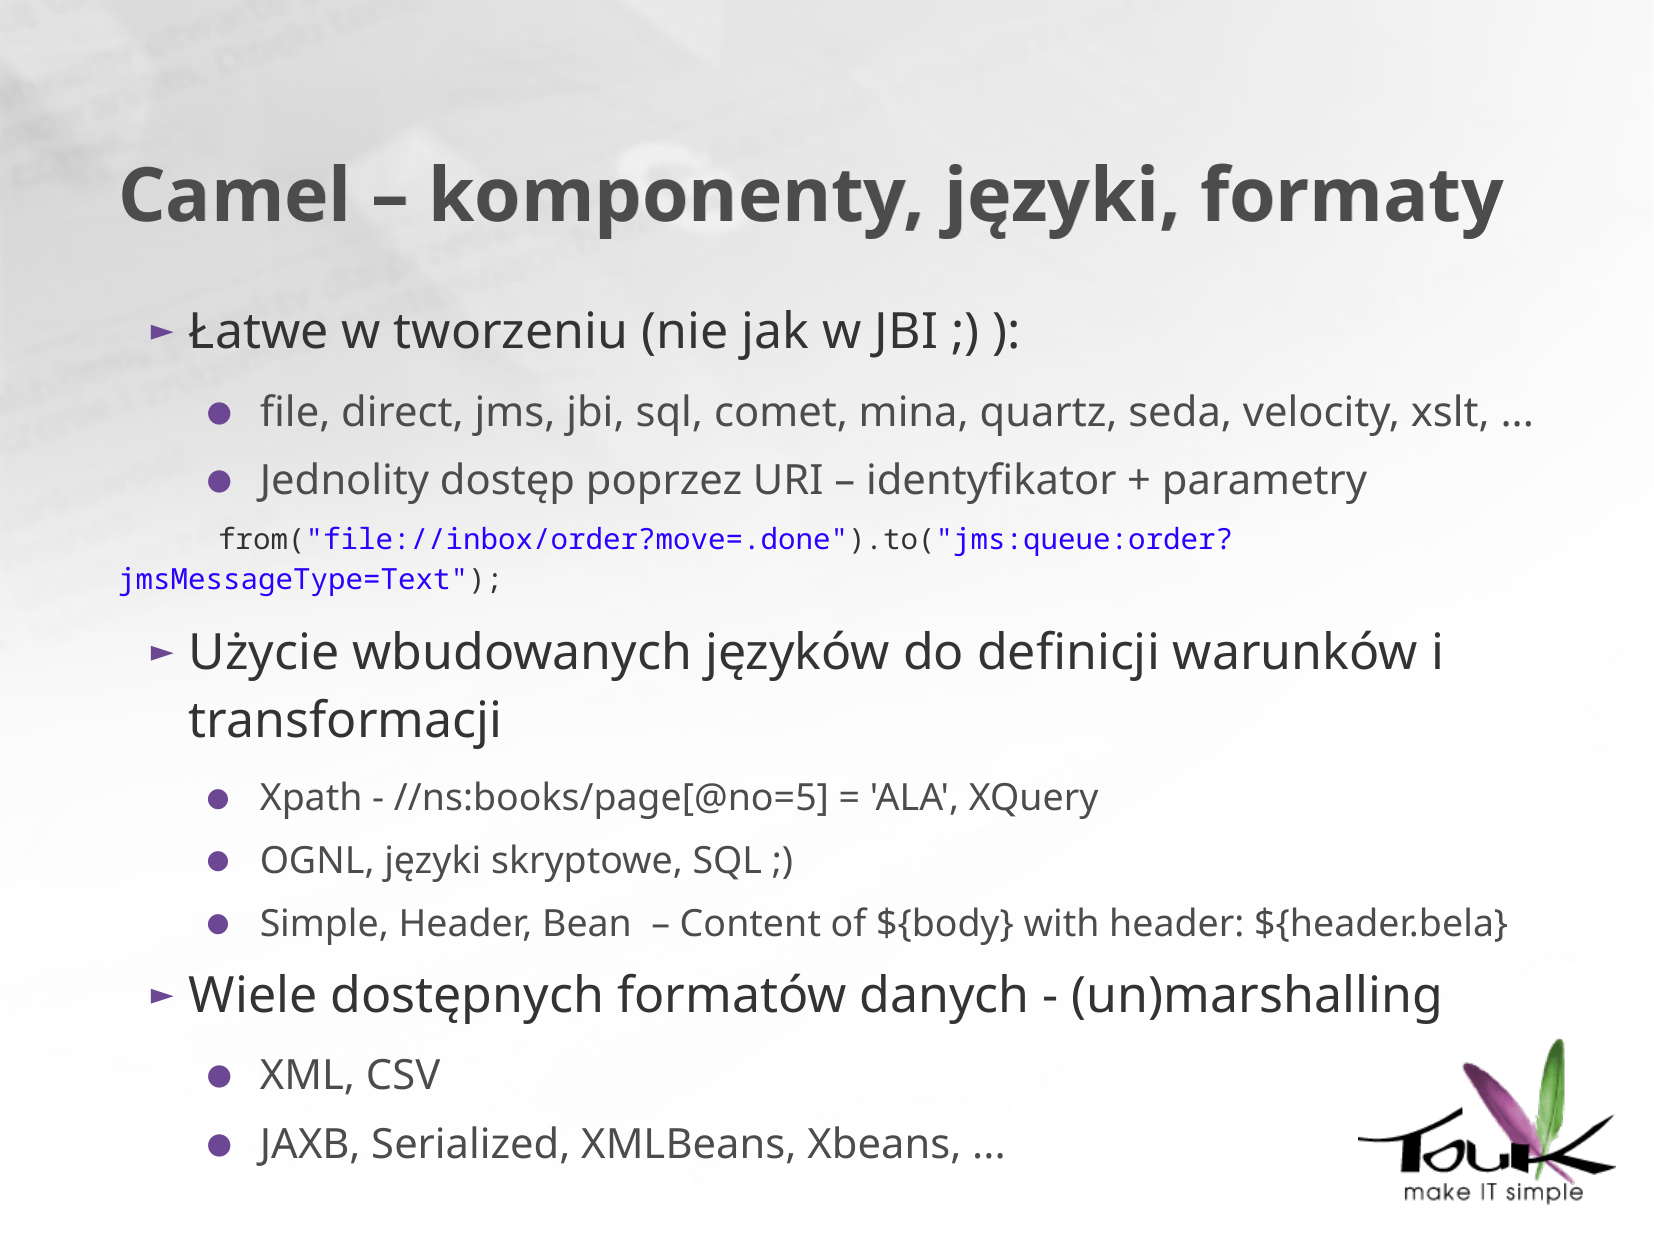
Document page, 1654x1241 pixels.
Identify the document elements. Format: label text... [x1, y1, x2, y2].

list Łatwe w tworzeniu (nie jak w JBI ;) ): file, direct, jms, jbi, sql, comet, mina, quartz, seda, velocity, xslt, ... Jednolity dostęp poprzez URI – identyfikator + parametry from("file://inbox/order?move=.done").to("jms:queue:order?jmsMessageType=Text"); Użycie wbudowanych języków do definicji warunków i transformacji Xpath - //ns:books/page[@no=5] = 'ALA', XQuery OGNL, języki skryptowe, SQL ;) Simple, Header, Bean – Content of ${body} with header: ${header.bela} Wiele dostępnych formatów danych - (un)marshalling XML, CSV JAXB, Serialized, XMLBeans, Xbeans, ... [118, 295, 1536, 1241]
picture [0, 0, 1654, 1241]
title Camel – komponenty, języki, formaty [118, 125, 1536, 259]
